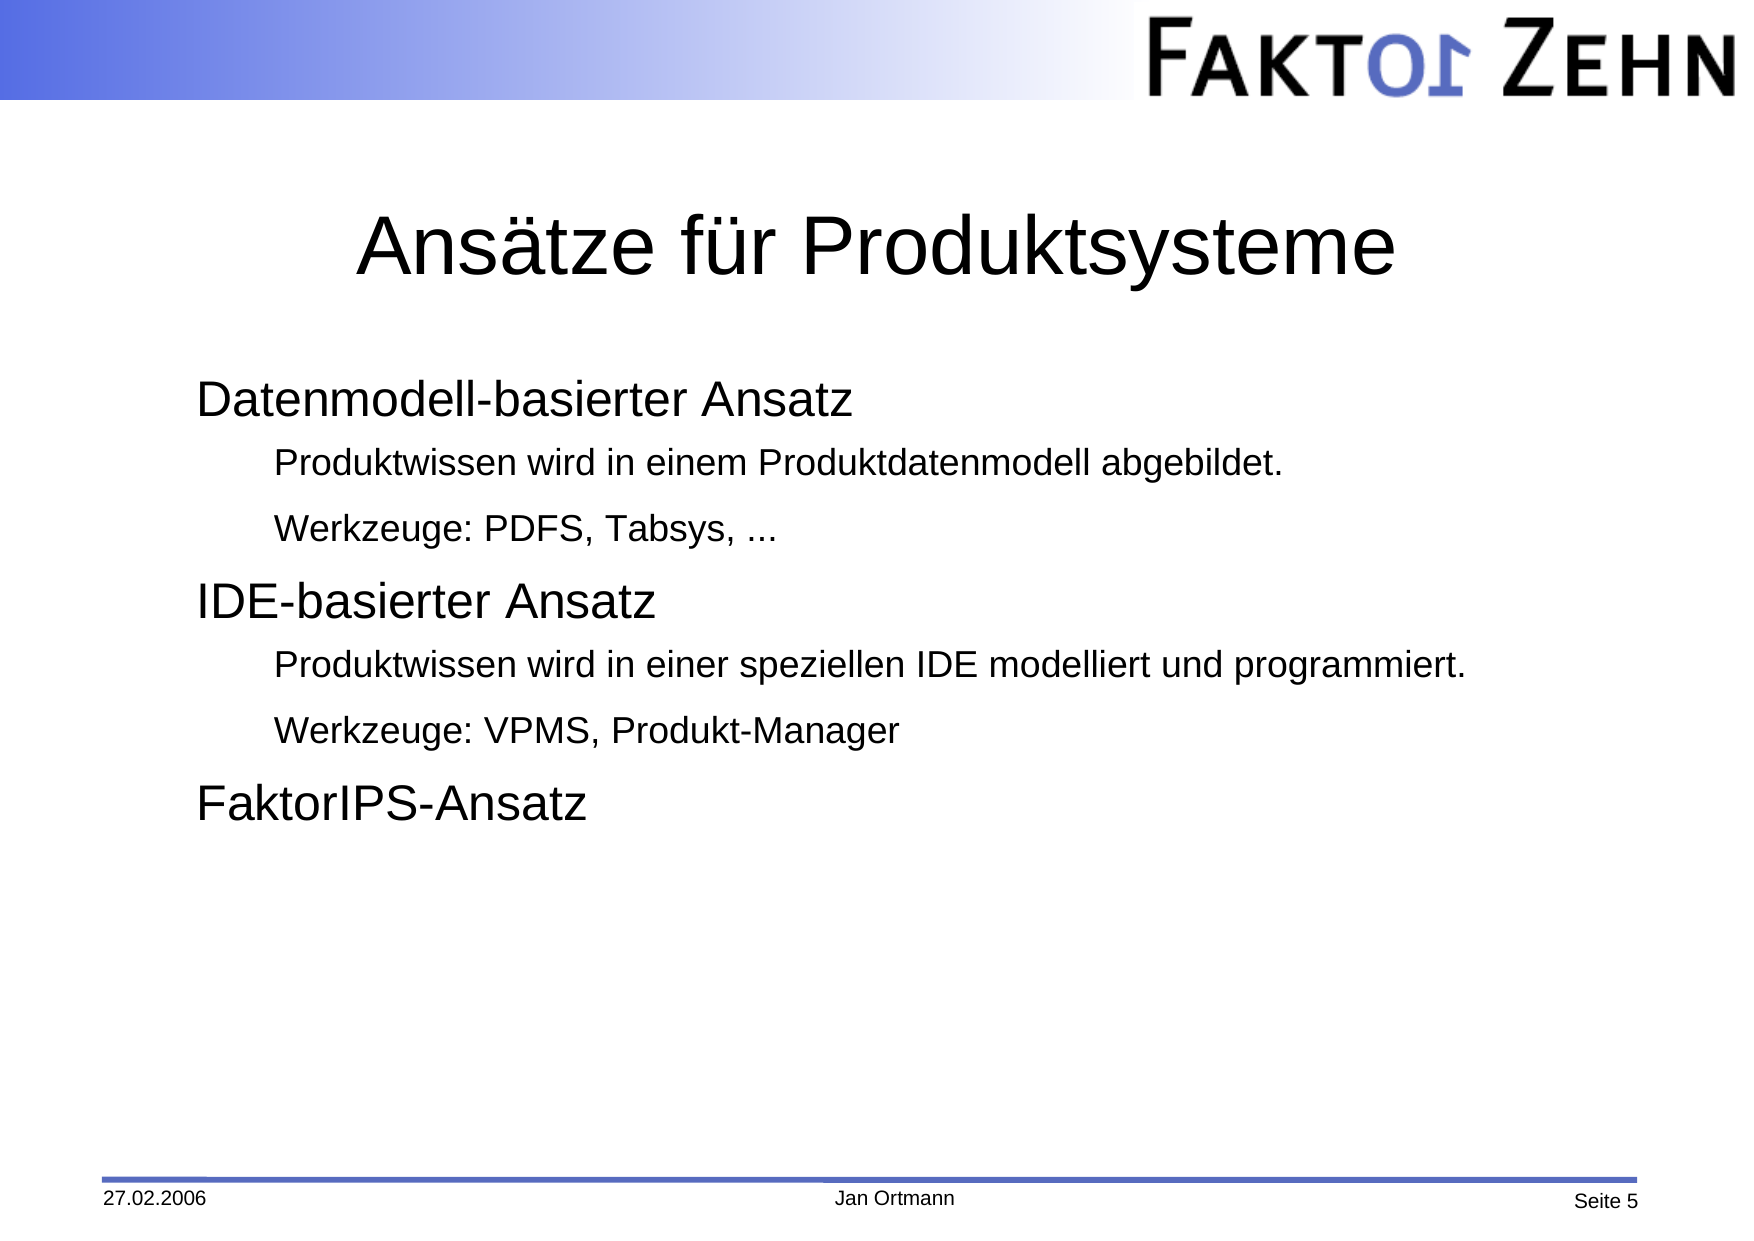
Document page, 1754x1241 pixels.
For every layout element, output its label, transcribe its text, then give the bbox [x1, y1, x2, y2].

list Datenmodell-basierter Ansatz Produktwissen wird in einem Produktdatenmodell abgebildet. Werkzeuge: PDFS, Tabsys, ... IDE-basierter Ansatz Produktwissen wird in einer speziellen IDE modelliert und programmiert. Werkzeuge: VPMS, Produkt-Manager FaktorIPS-Ansatz [179, 371, 1576, 1078]
picture [1133, 2, 1749, 105]
title Ansätze für Produktsysteme [179, 142, 1576, 349]
